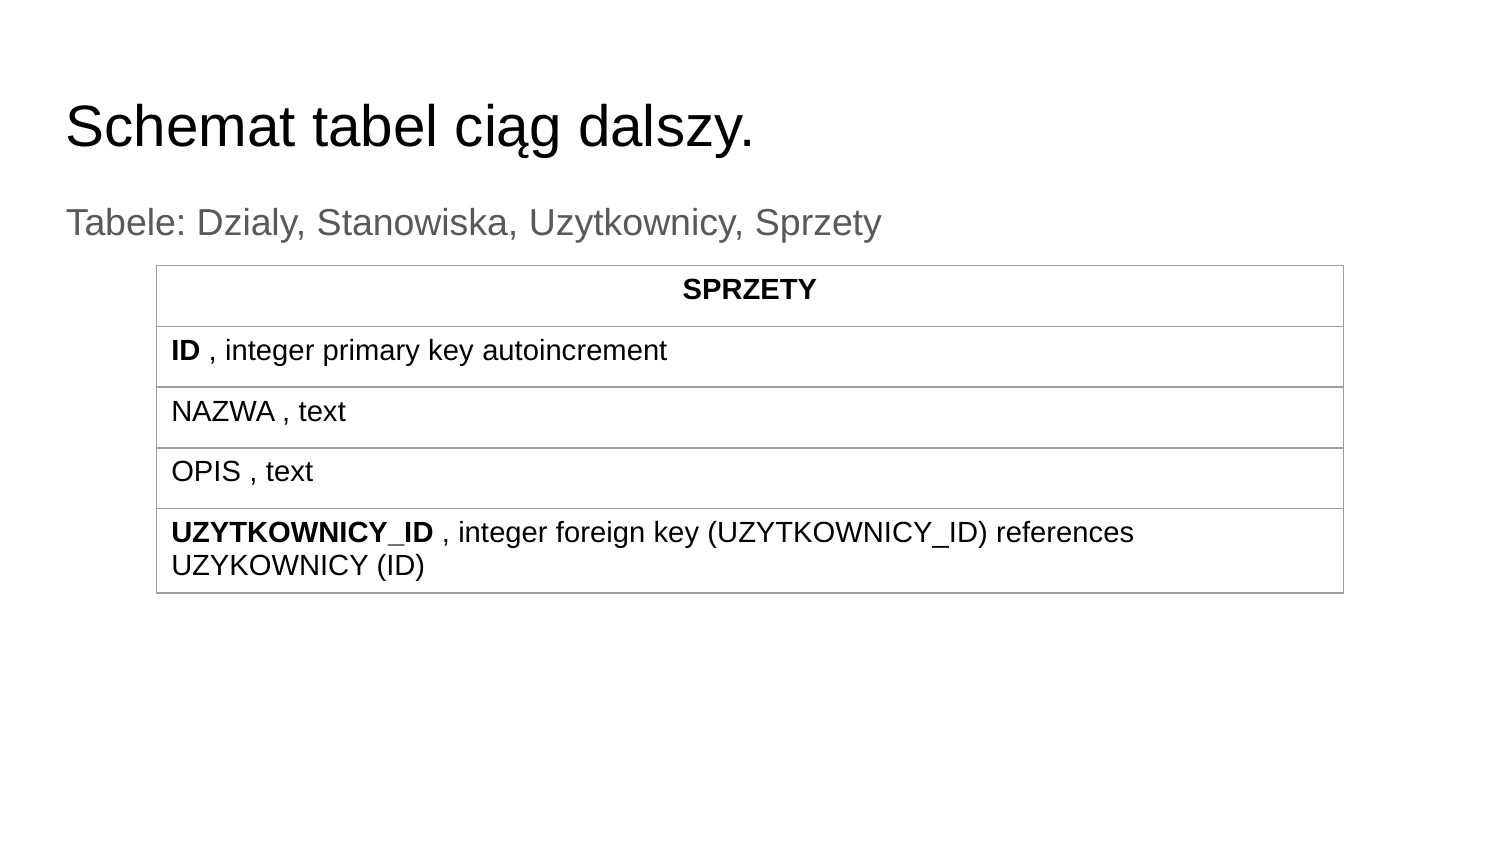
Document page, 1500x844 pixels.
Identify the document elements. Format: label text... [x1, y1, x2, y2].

table_cell ID , integer primary key autoincrement [157, 327, 1343, 386]
table_cell OPIS , text [157, 449, 1343, 508]
text_box Tabele: Dzialy, Stanowiska, Uzytkownicy, Sprzety [51, 182, 1449, 744]
table_header SPRZETY [157, 266, 1343, 326]
table_cell UZYTKOWNICY_ID , integer foreign key (UZYTKOWNICY_ID) references UZYKOWNICY (ID) [157, 509, 1343, 592]
text_box Schemat tabel ciąg dalszy. [51, 72, 1449, 167]
table_cell NAZWA , text [157, 388, 1343, 447]
